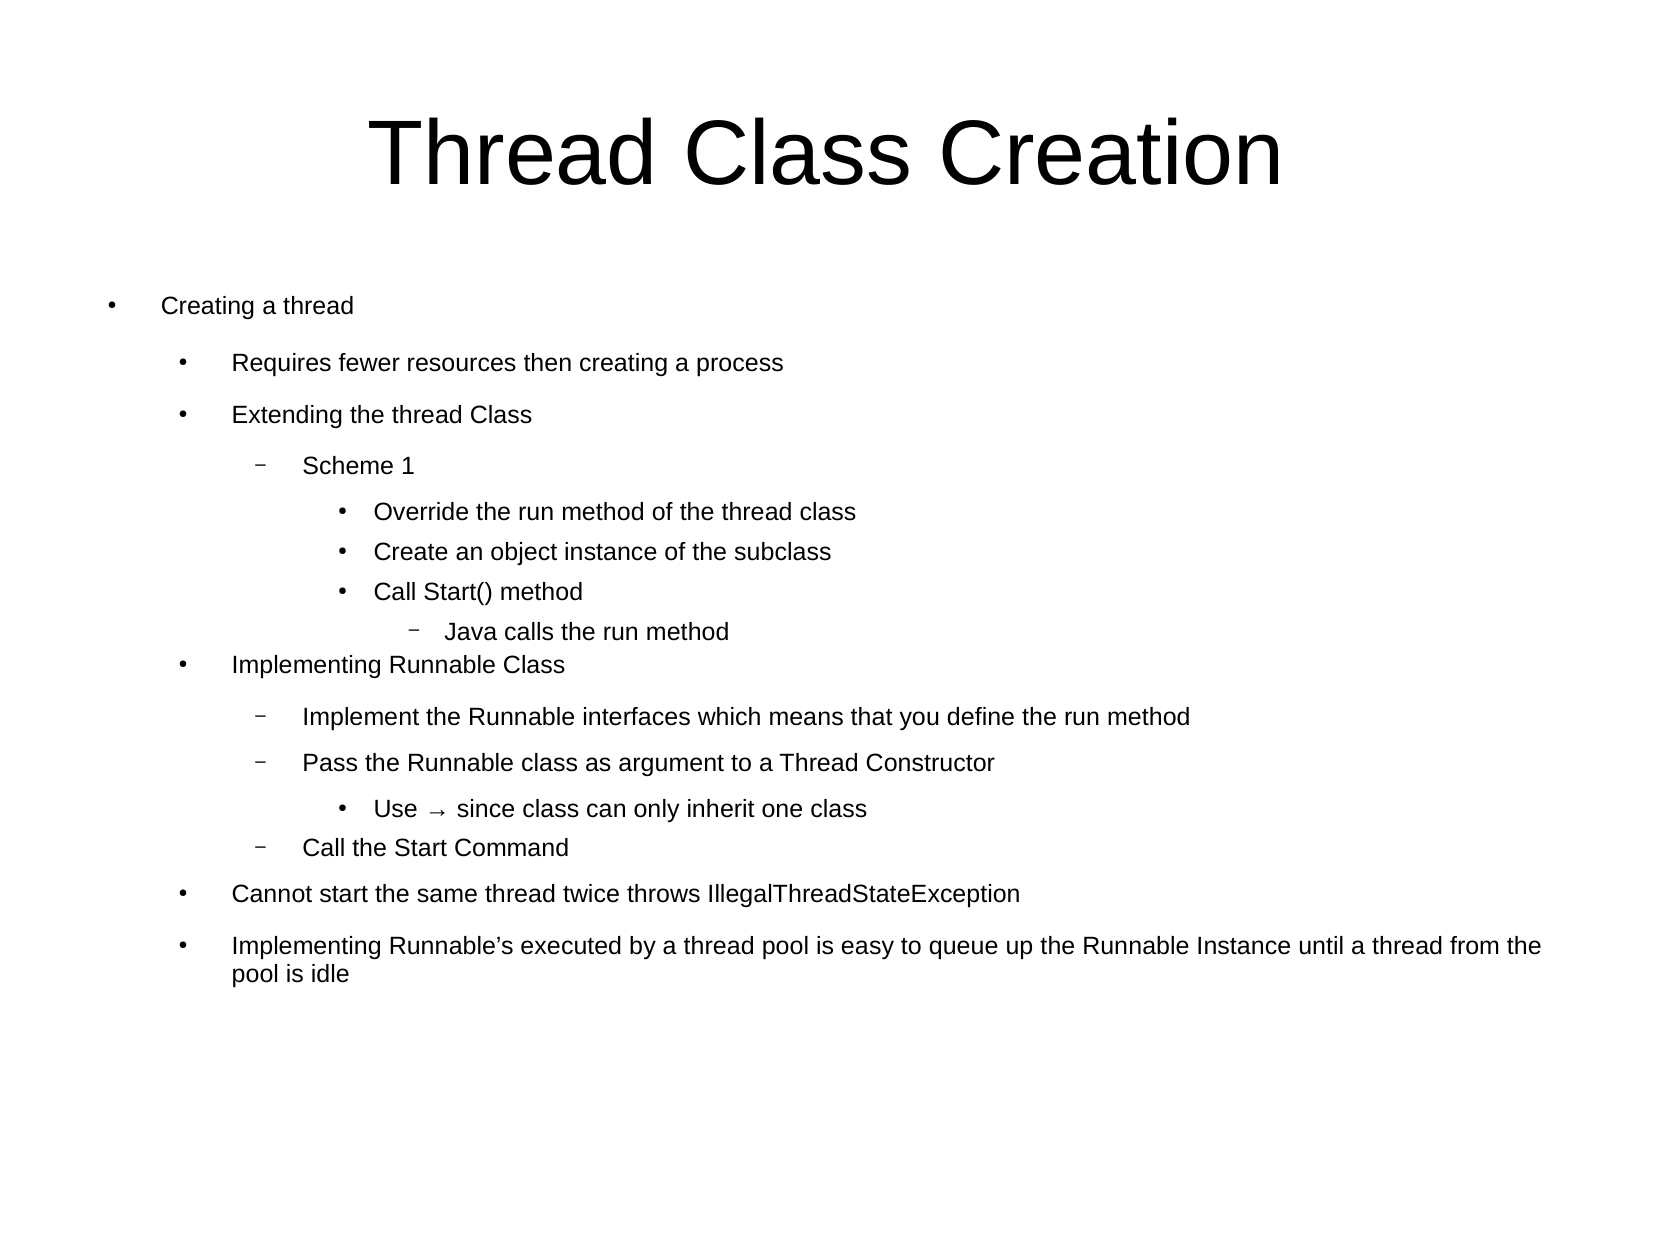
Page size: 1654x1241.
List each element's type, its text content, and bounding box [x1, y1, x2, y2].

list Creating a thread Requires fewer resources then creating a process Extending the thread Class Scheme 1 Override the run method of the thread class Create an object instance of the subclass Call Start() method Java calls the run method Implementing Runnable Class Implement the Runnable interfaces which means that you define the run method Pass the Runnable class as argument to a Thread Constructor Use → since class can only inherit one class Call the Start Command Cannot start the same thread twice throws IllegalThreadStateException Implementing Runnable’s executed by a thread pool is easy to queue up the Runnable Instance until a thread from the pool is idle [90, 291, 1579, 1111]
title Thread Class Creation [82, 49, 1571, 257]
